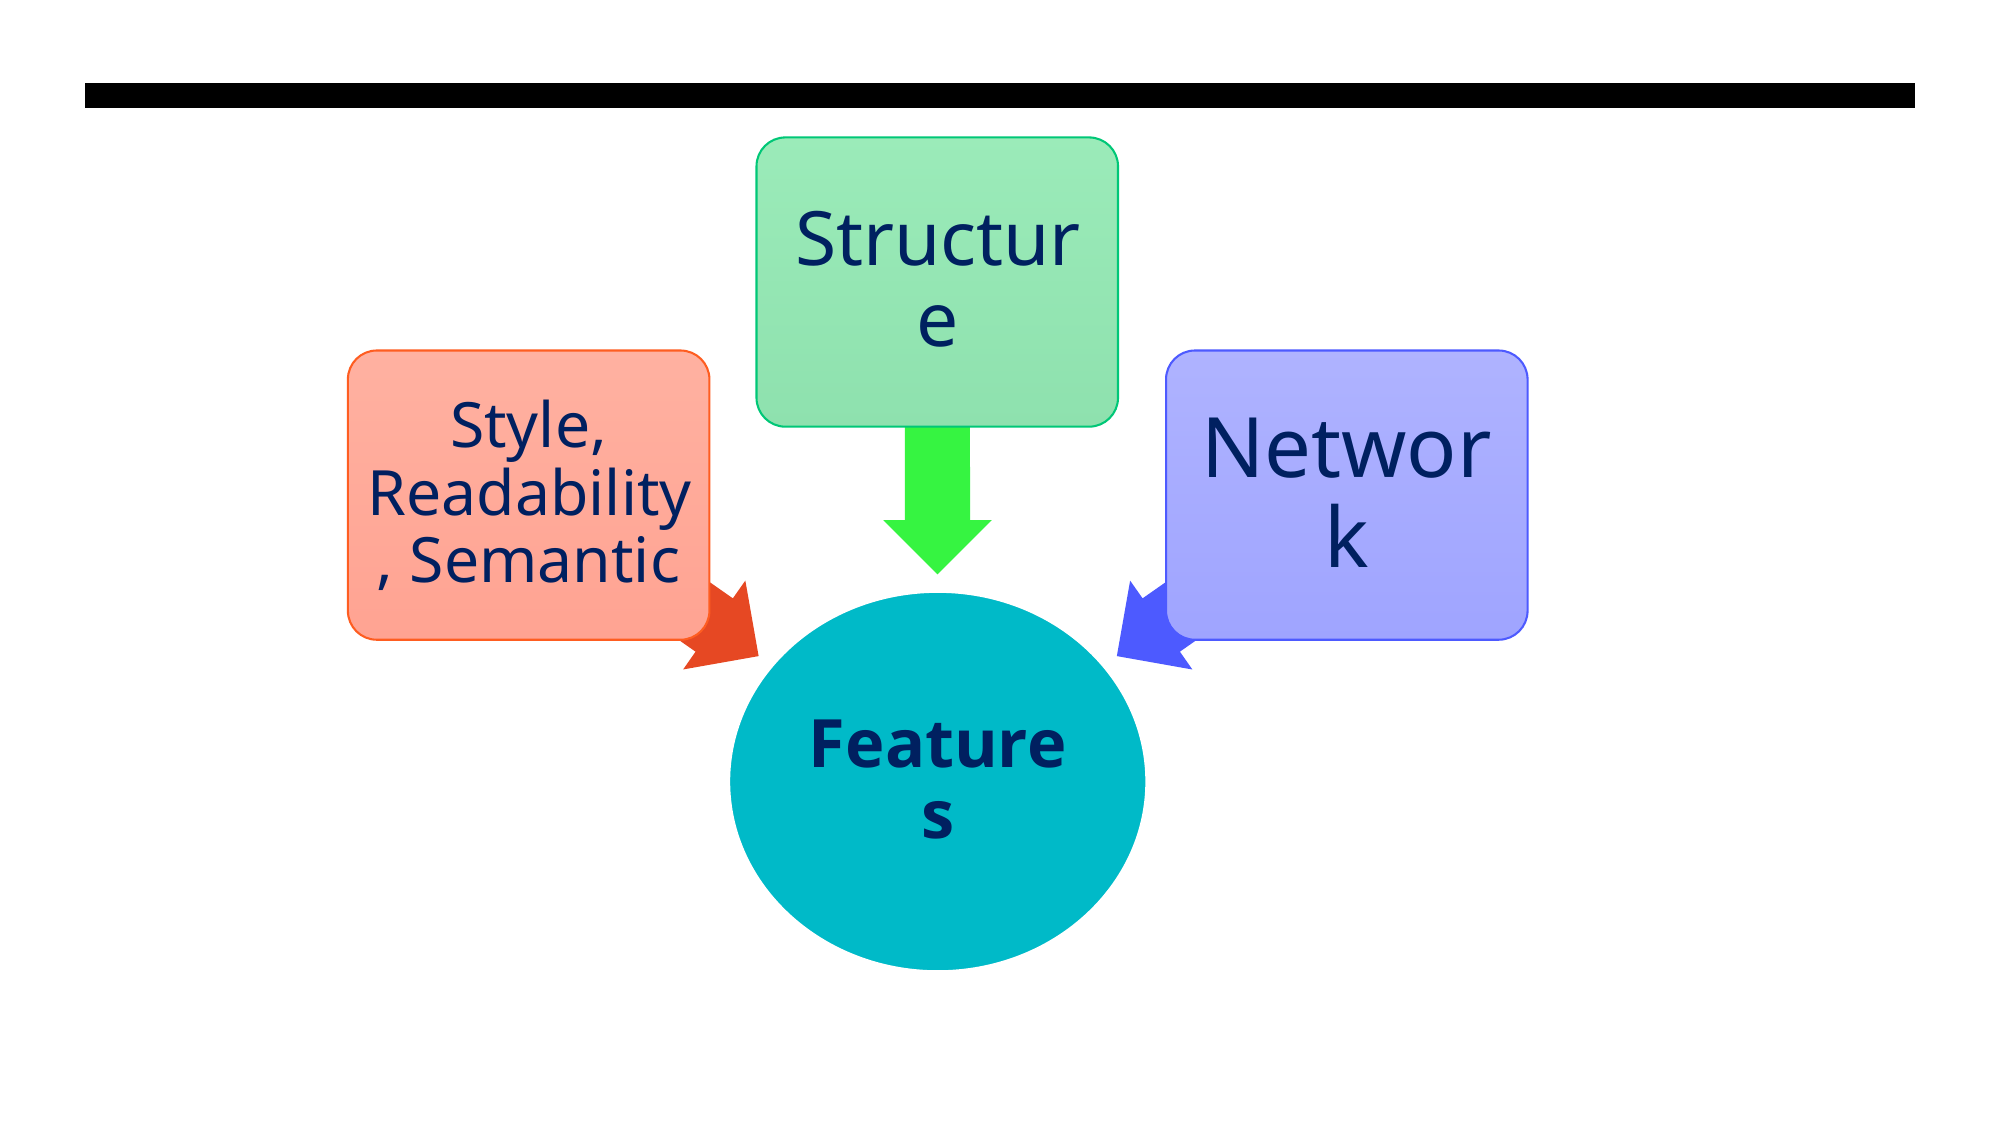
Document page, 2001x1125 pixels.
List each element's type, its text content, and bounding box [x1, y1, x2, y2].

text_box Structure [756, 137, 1119, 427]
text_box Network [1166, 350, 1528, 640]
text_box [1116, 580, 1197, 670]
text_box Style, Readability, Semantic [347, 350, 710, 640]
text_box Features [728, 591, 1147, 972]
text_box [678, 580, 759, 670]
text_box [883, 427, 992, 575]
